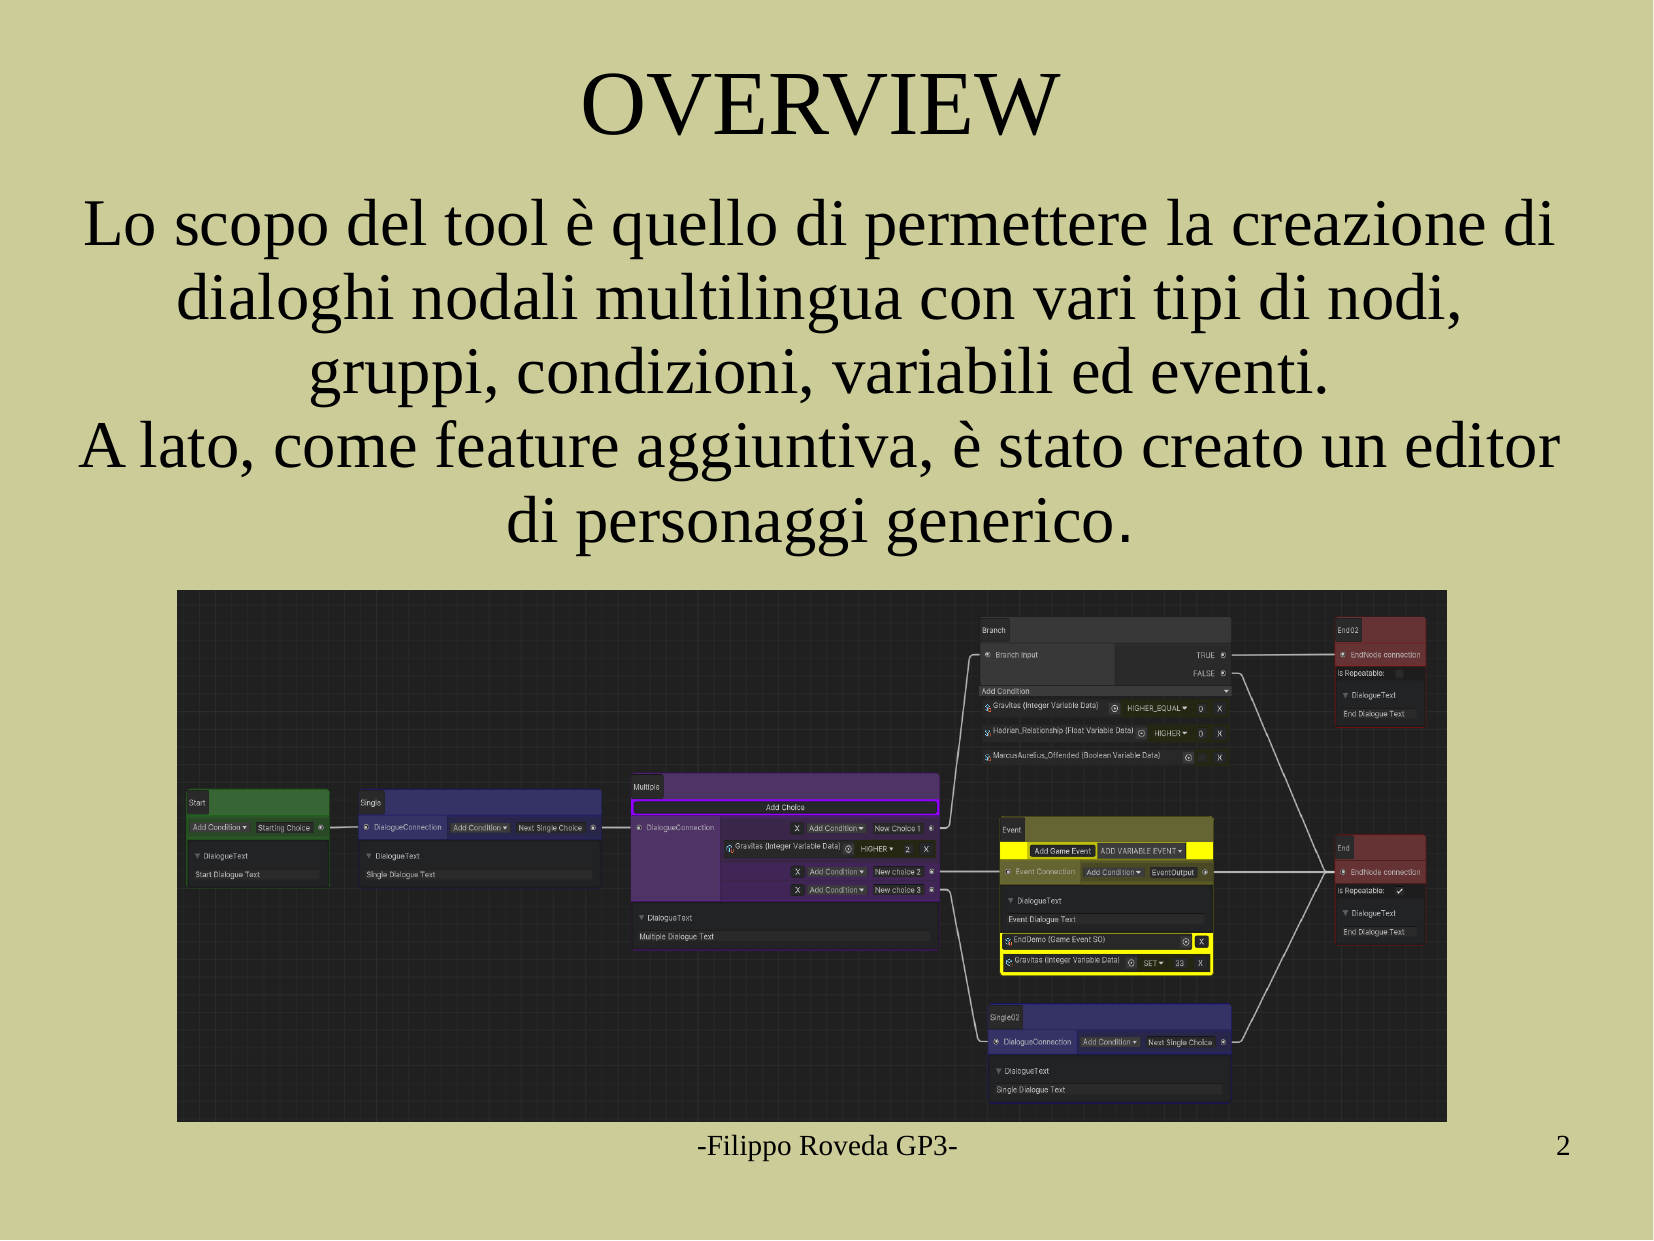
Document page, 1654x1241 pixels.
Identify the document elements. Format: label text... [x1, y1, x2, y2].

picture [177, 590, 1447, 1123]
subtitle Lo scopo del tool è quello di permettere la creazione di dialoghi nodali multilingua con vari tipi di nodi, gruppi, condizioni, variabili ed eventi. A lato, come feature aggiuntiva, è stato creato un editor di personaggi generico. [76, 147, 1565, 596]
title OVERVIEW [76, 0, 1565, 147]
